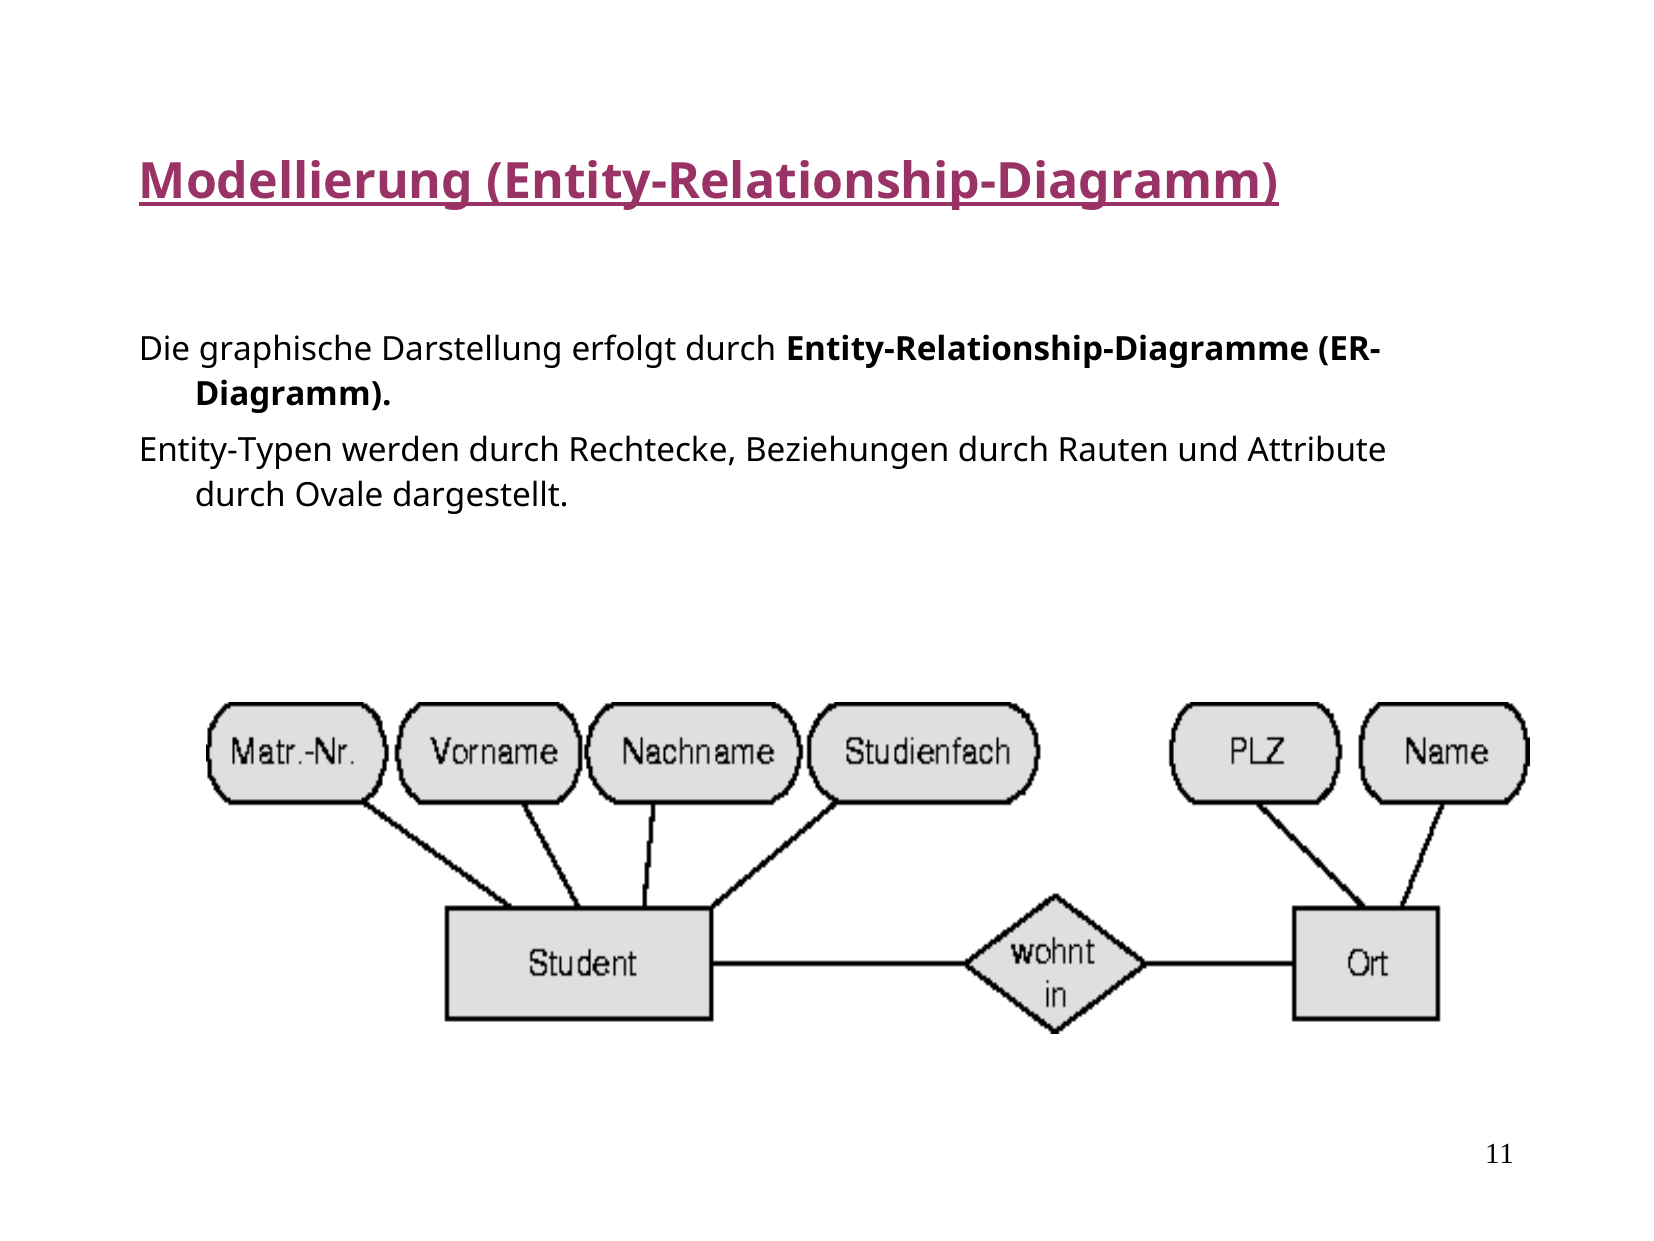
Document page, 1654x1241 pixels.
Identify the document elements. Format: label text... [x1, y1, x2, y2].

list Die graphische Darstellung erfolgt durch Entity-Relationship-Diagramme (ER-Diagramm). Entity-Typen werden durch Rechtecke, Beziehungen durch Rauten und Attribute durch Ovale dargestellt. [123, 261, 1502, 662]
title Modellierung (Entity-Relationship-Diagramm) [124, 110, 1530, 249]
picture [206, 702, 1530, 1034]
